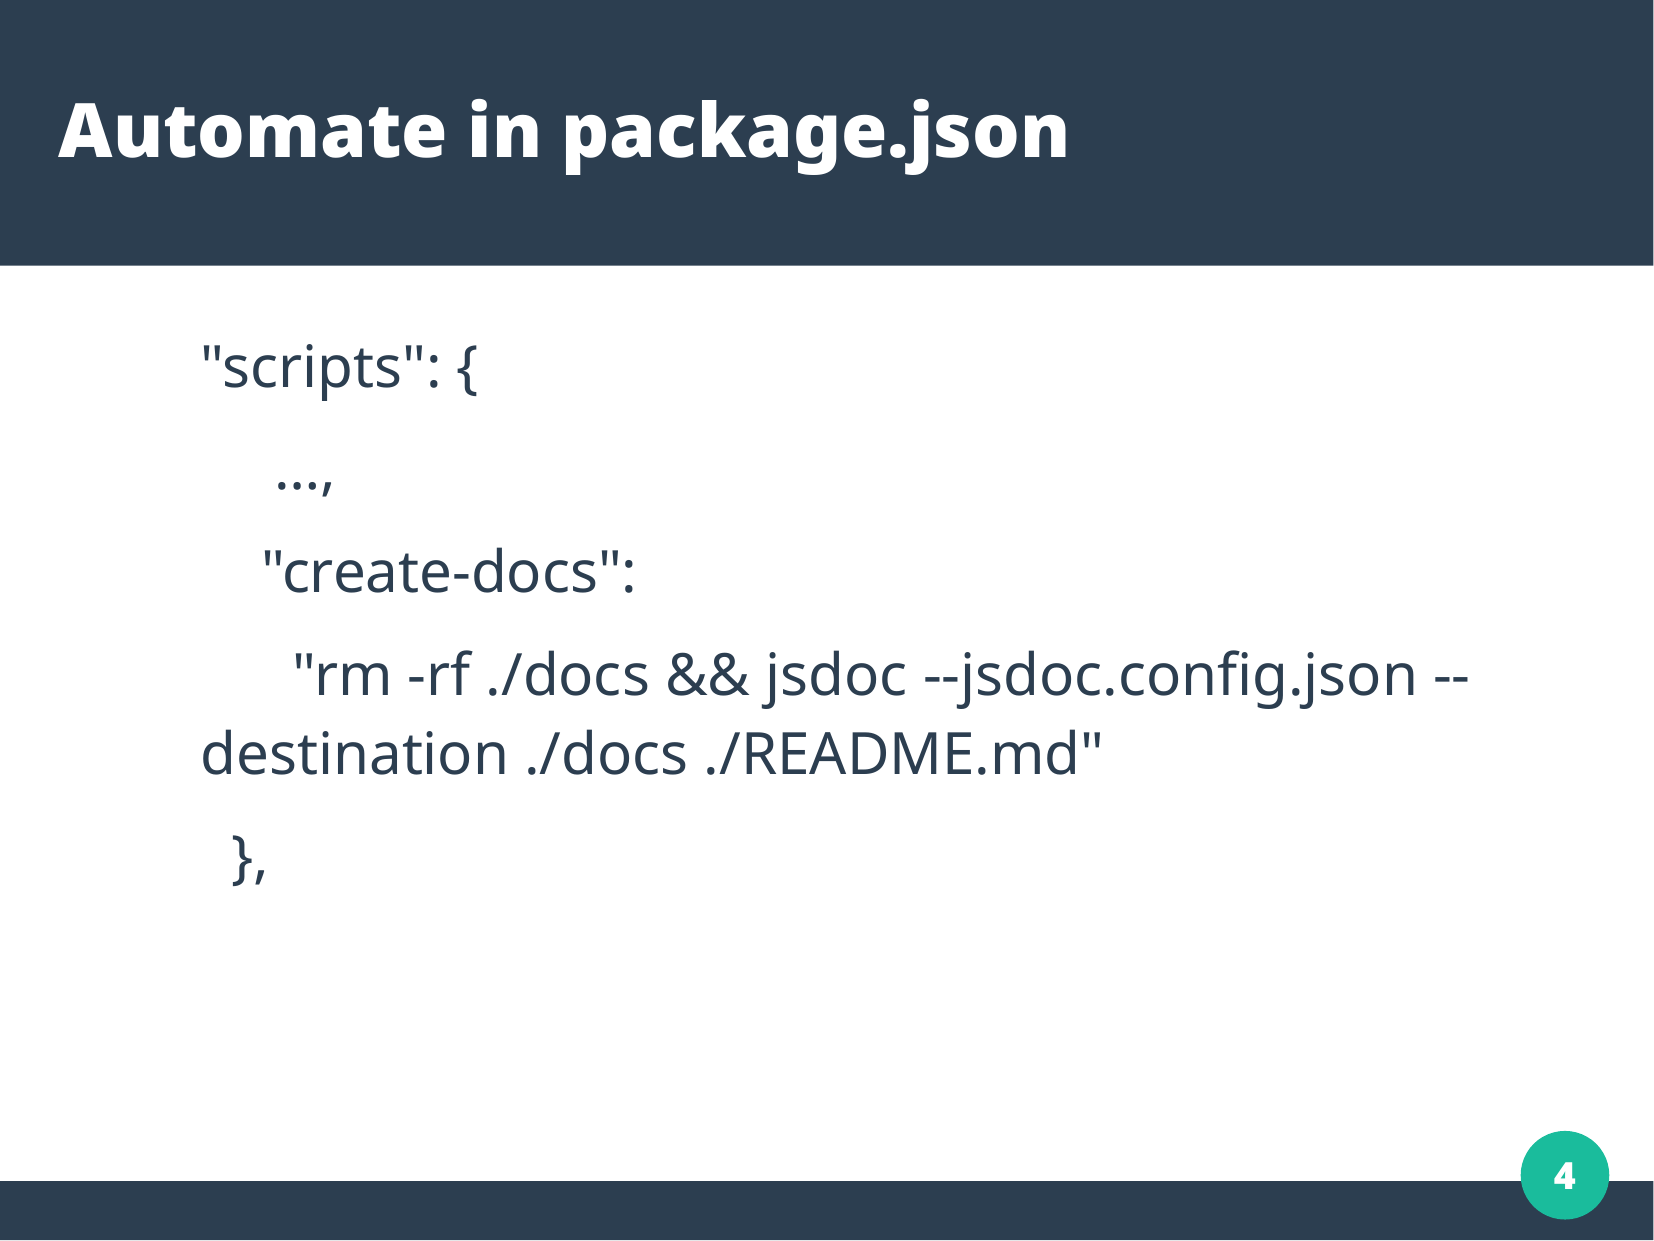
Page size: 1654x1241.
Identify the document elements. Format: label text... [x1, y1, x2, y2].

list "scripts": { …, "create-docs": "rm -rf ./docs && jsdoc --jsdoc.config.json --destination ./docs ./README.md" }, [59, 324, 1595, 1152]
title Automate in package.json [59, 49, 1595, 207]
